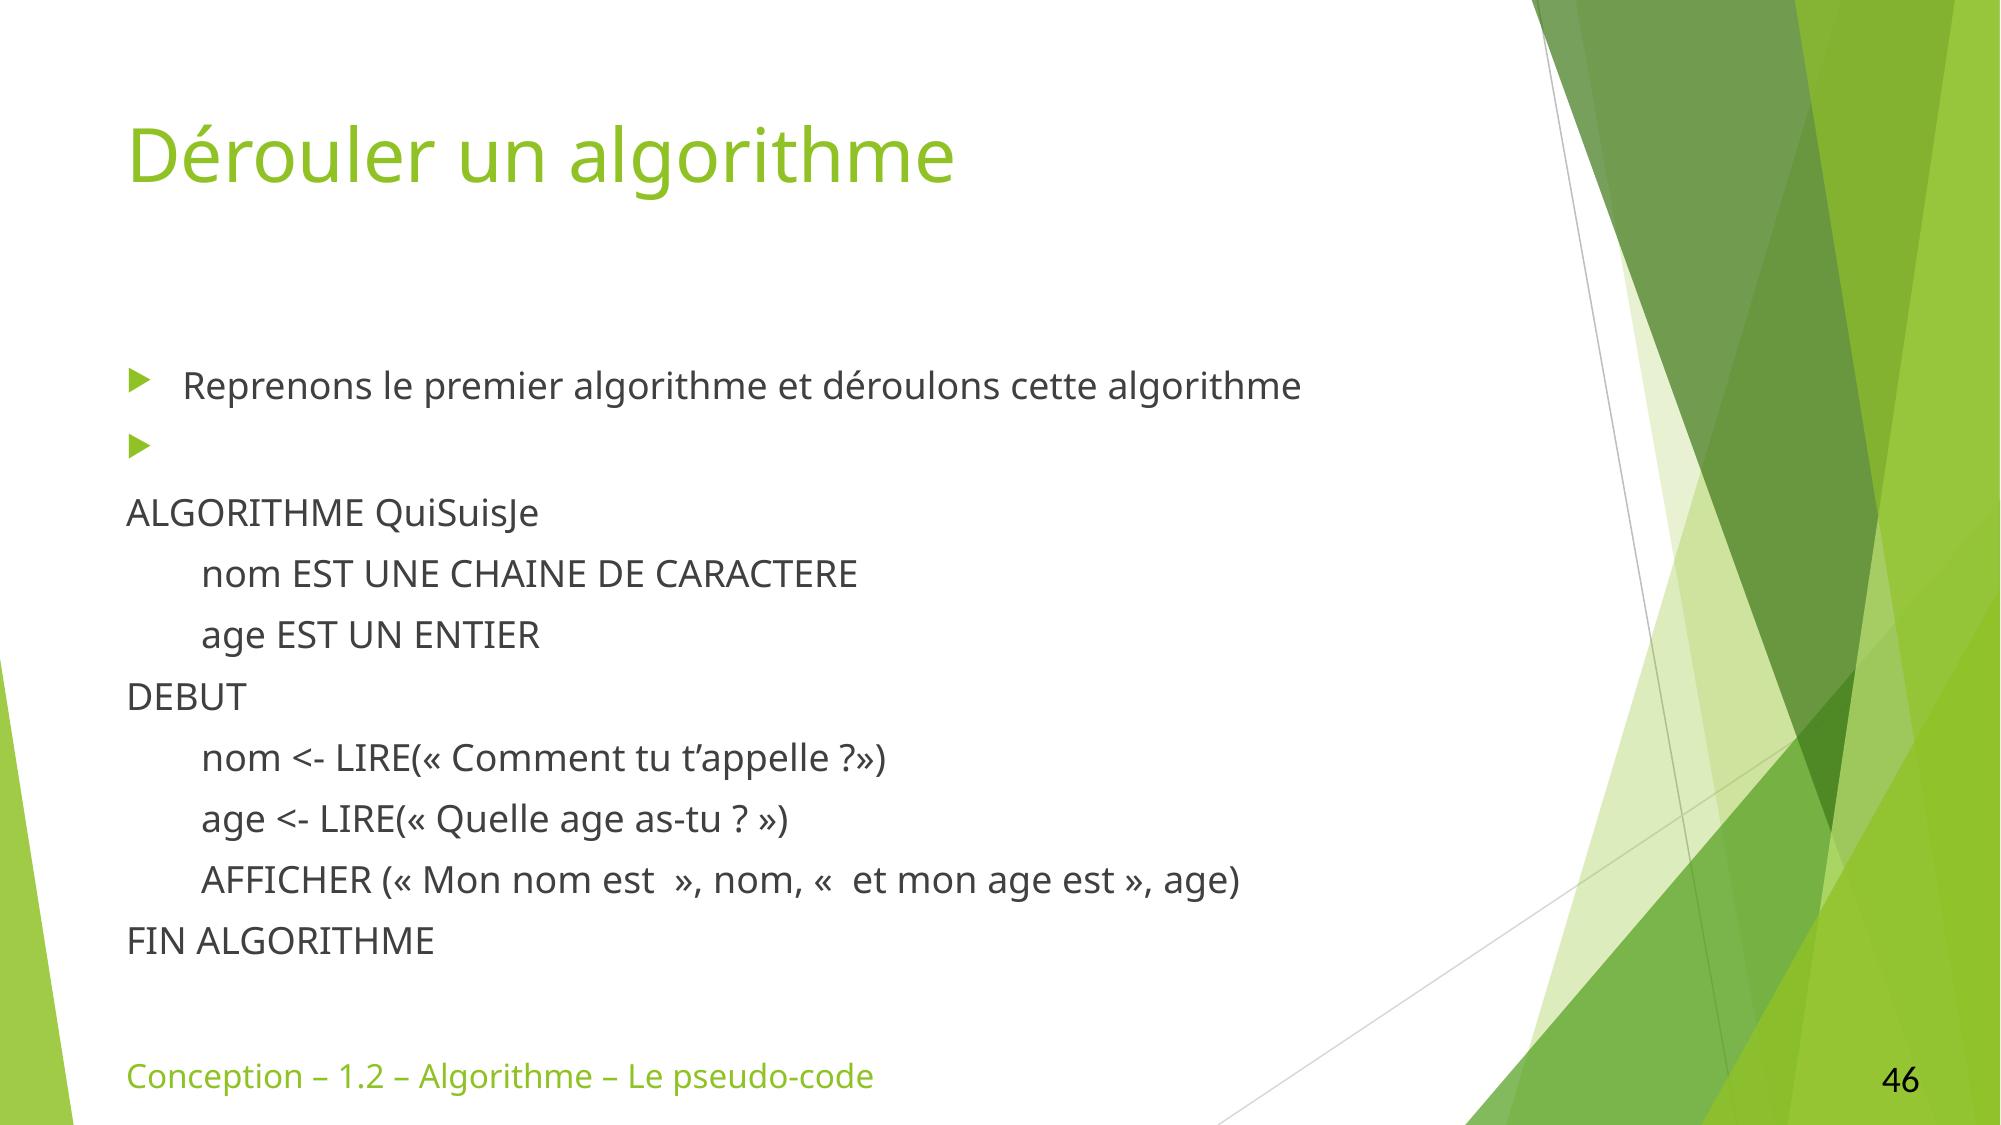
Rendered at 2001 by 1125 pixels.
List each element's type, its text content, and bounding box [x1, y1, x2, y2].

list Reprenons le premier algorithme et déroulons cette algorithme ALGORITHME QuiSuisJe nom EST UNE CHAINE DE CARACTERE age EST UN ENTIER DEBUT nom <- LIRE(« Comment tu t’appelle ?») age <- LIRE(« Quelle age as-tu ? ») AFFICHER (« Mon nom est », nom, « et mon age est », age) FIN ALGORITHME [111, 354, 1522, 992]
text_box Conception – 1.2 – Algorithme – Le pseudo-code [111, 1047, 1094, 1109]
text_box [1866, 1047, 1979, 1108]
title Dérouler un algorithme [111, 99, 1522, 317]
